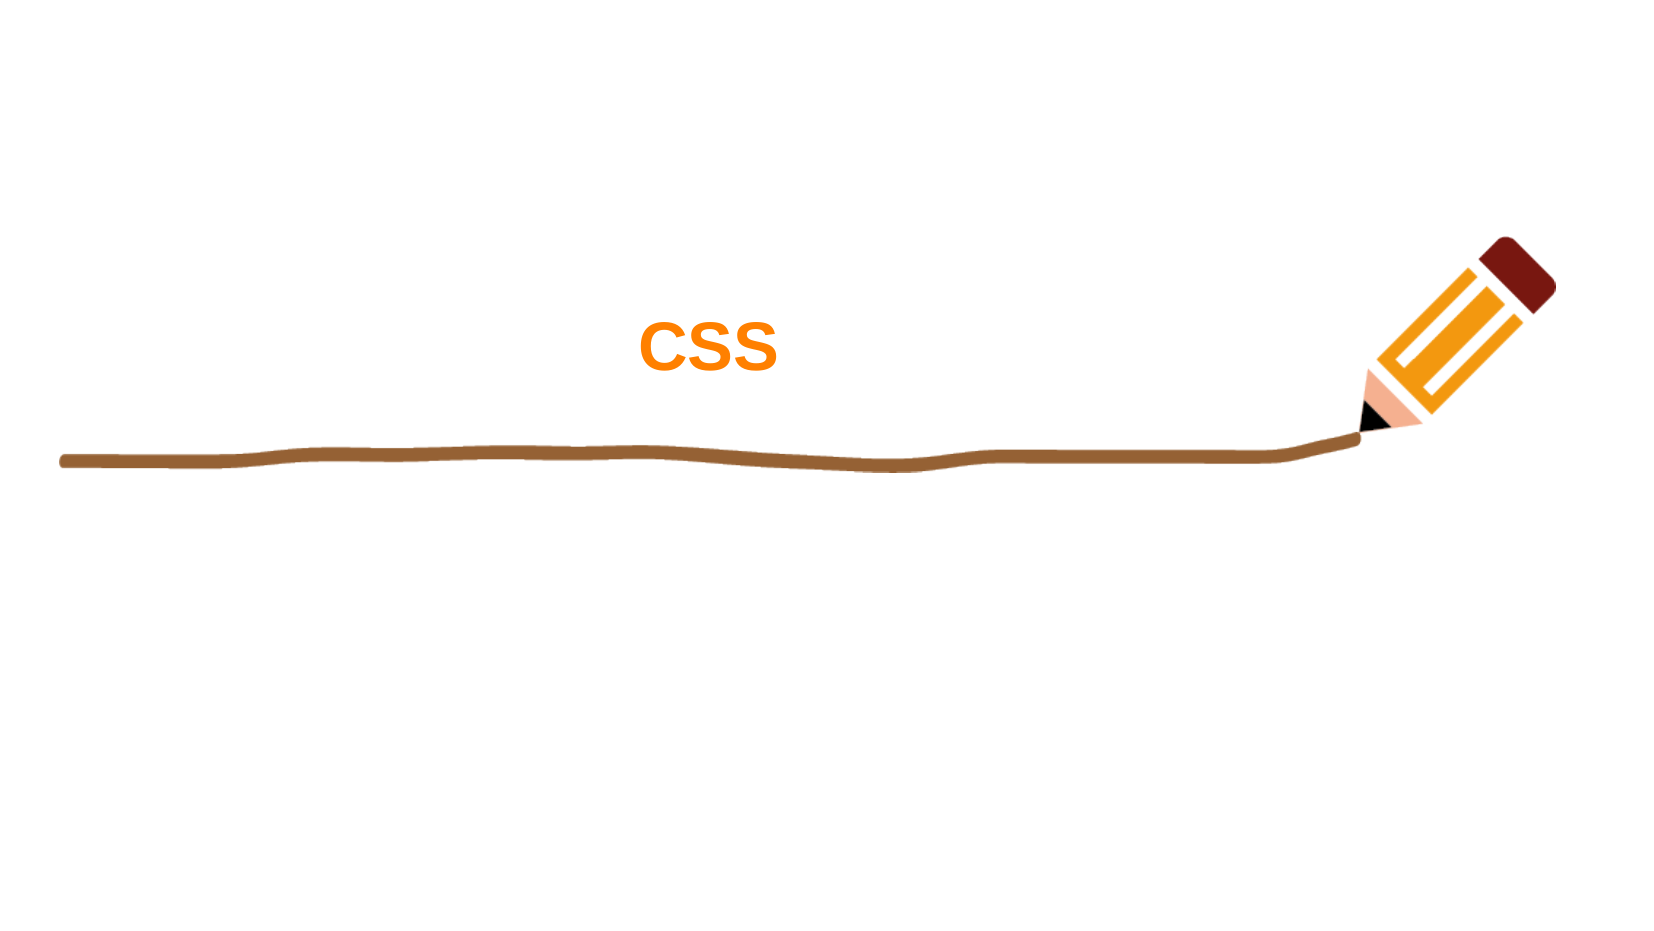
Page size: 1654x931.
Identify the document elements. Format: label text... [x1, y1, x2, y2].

title CSS [88, 265, 1329, 429]
picture [59, 236, 1556, 473]
